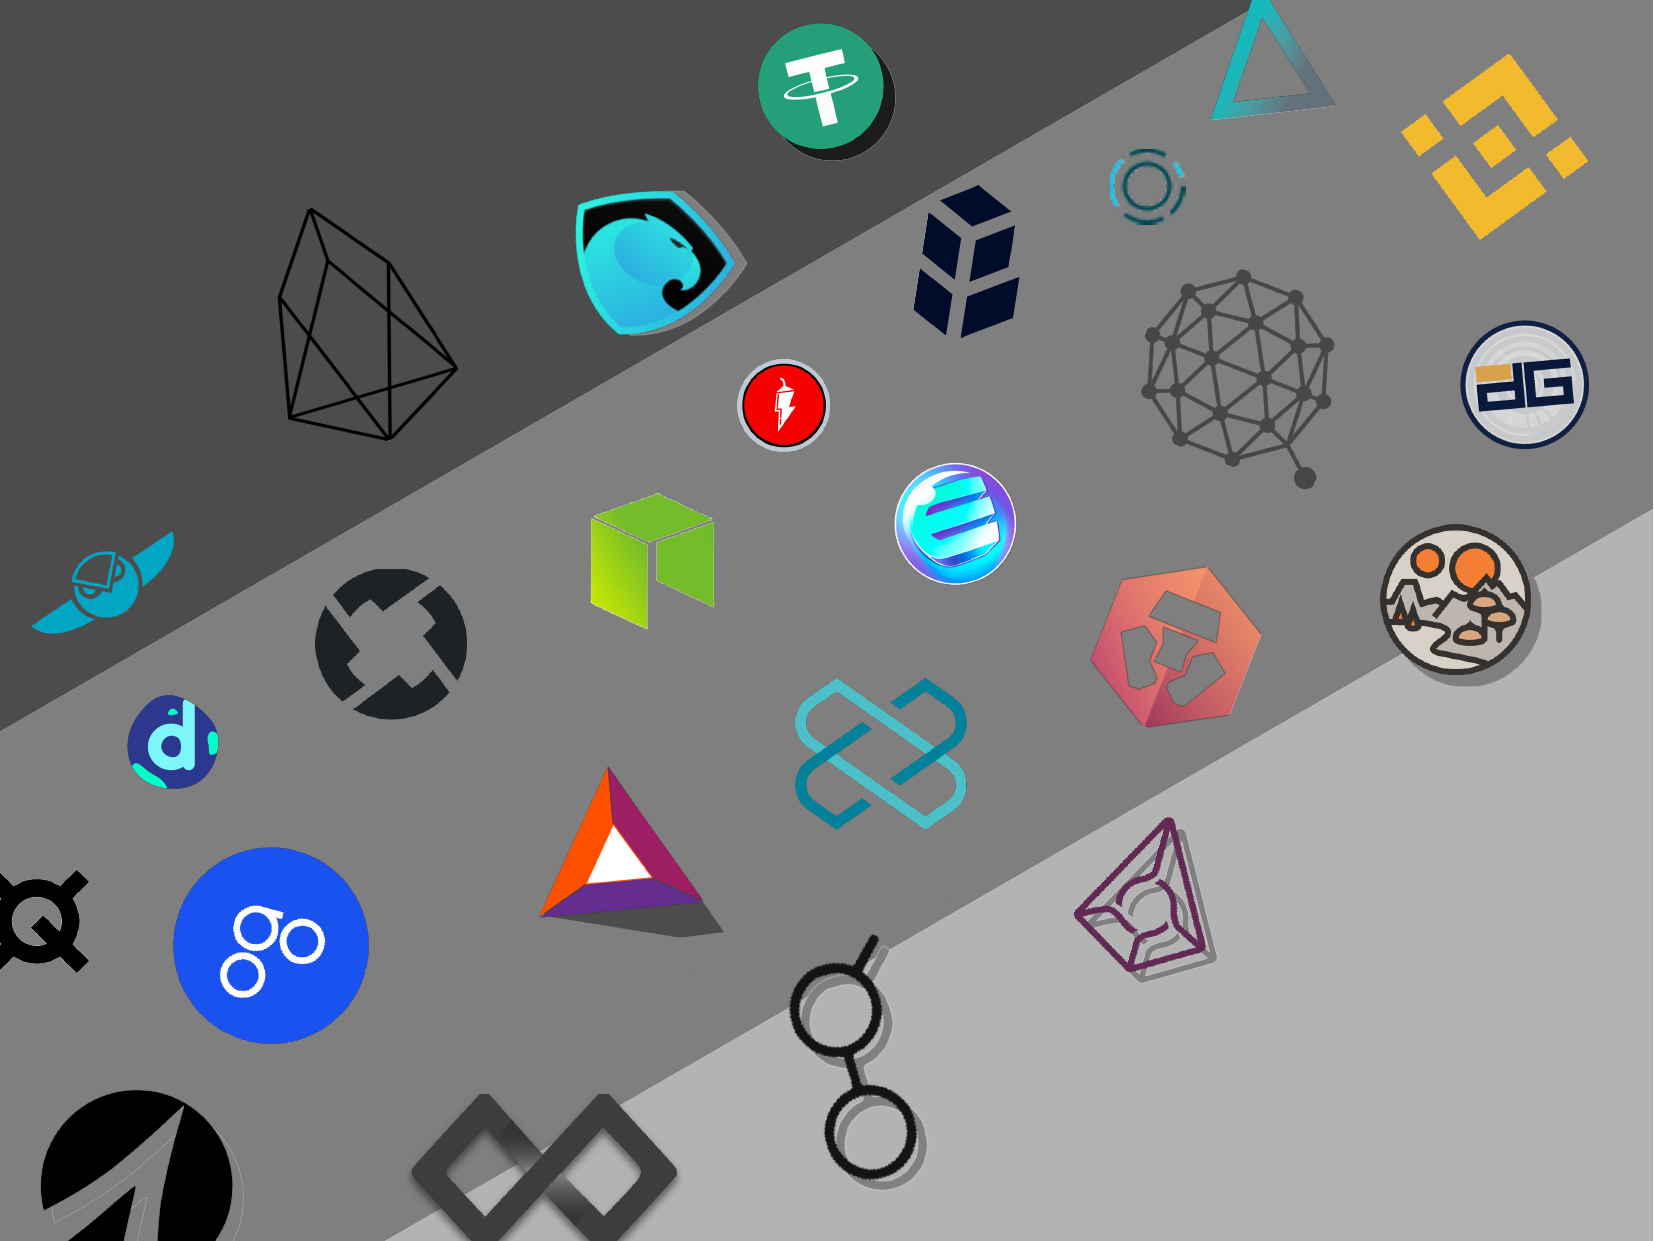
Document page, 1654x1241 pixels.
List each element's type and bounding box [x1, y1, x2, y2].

picture [120, 689, 226, 796]
picture [1196, 0, 1336, 121]
picture [583, 493, 721, 631]
picture [737, 127, 1378, 498]
picture [150, 824, 391, 1066]
picture [1453, 314, 1596, 456]
picture [405, 1094, 683, 1241]
picture [1380, 524, 1531, 676]
picture [795, 668, 967, 841]
picture [1074, 539, 1277, 755]
picture [1386, 38, 1602, 254]
picture [525, 147, 766, 376]
picture [1017, 761, 1281, 1025]
picture [690, 900, 1021, 1231]
picture [0, 869, 89, 974]
picture [177, 165, 523, 484]
picture [315, 568, 467, 721]
picture [743, 8, 899, 164]
picture [2, 1052, 271, 1241]
picture [461, 750, 788, 957]
picture [0, 461, 229, 706]
picture [858, 425, 1053, 620]
